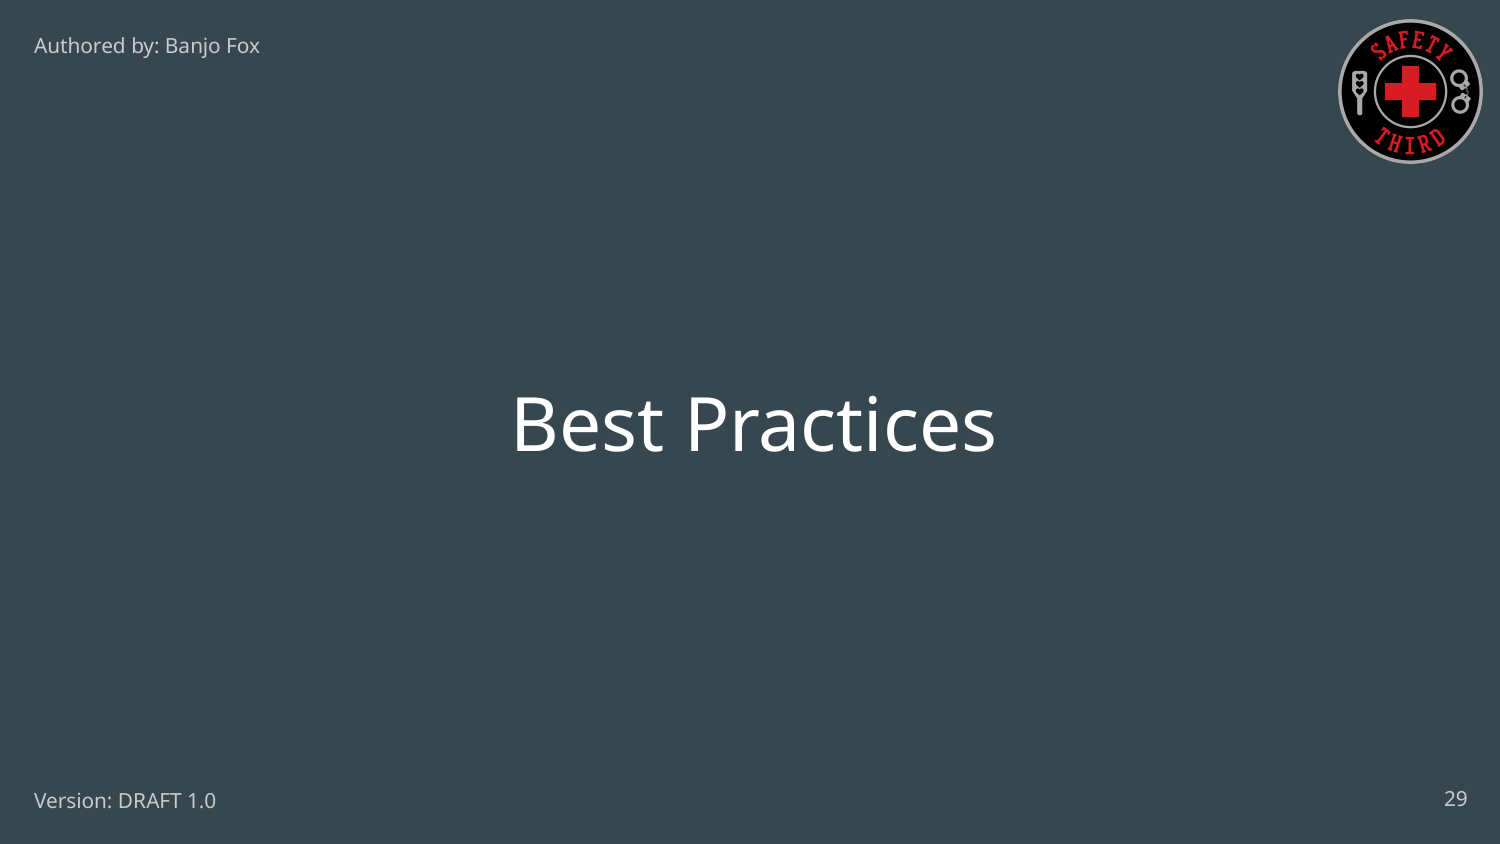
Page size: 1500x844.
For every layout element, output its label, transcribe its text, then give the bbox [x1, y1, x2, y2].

slide_number <number> [1392, 767, 1483, 833]
title Best Practices [110, 351, 1399, 493]
picture [1338, 19, 1483, 164]
